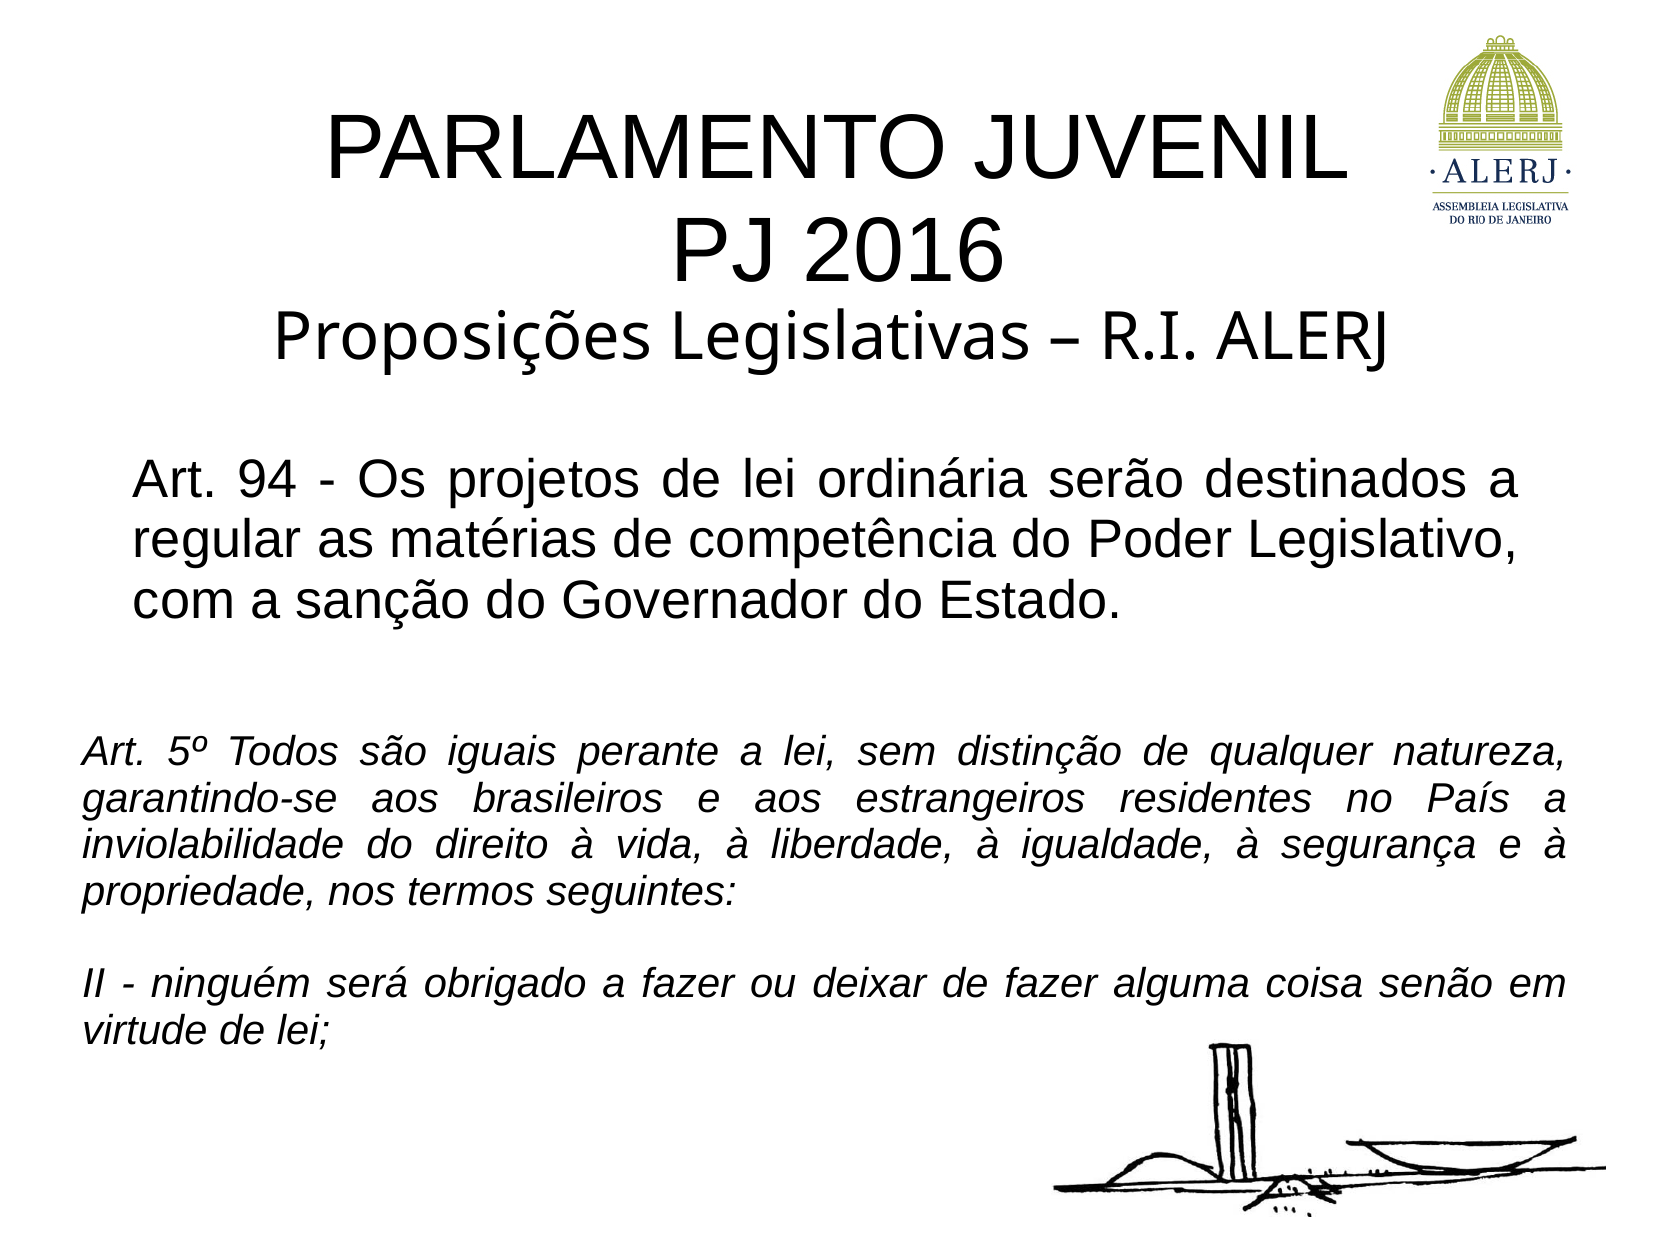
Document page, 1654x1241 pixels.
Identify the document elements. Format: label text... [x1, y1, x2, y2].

text_box Art. 5º Todos são iguais perante a lei, sem distinção de qualquer natureza, garantindo-se aos brasileiros e aos estrangeiros residentes no País a inviolabilidade do direito à vida, à liberdade, à igualdade, à segurança e à propriedade, nos termos seguintes: II - ninguém será obrigado a fazer ou deixar de fazer alguma coisa senão em virtude de lei; [67, 720, 1583, 1061]
picture [1051, 1039, 1606, 1217]
picture [1358, 23, 1642, 235]
text_box Proposições Legislativas – R.I. ALERJ [94, 277, 1571, 390]
title PARLAMENTO JUVENIL PJ 2016 [70, 94, 1607, 302]
text_box Art. 94 - Os projetos de lei ordinária serão destinados a regular as matérias de competência do Poder Legislativo, com a sanção do Governador do Estado. [118, 389, 1536, 720]
